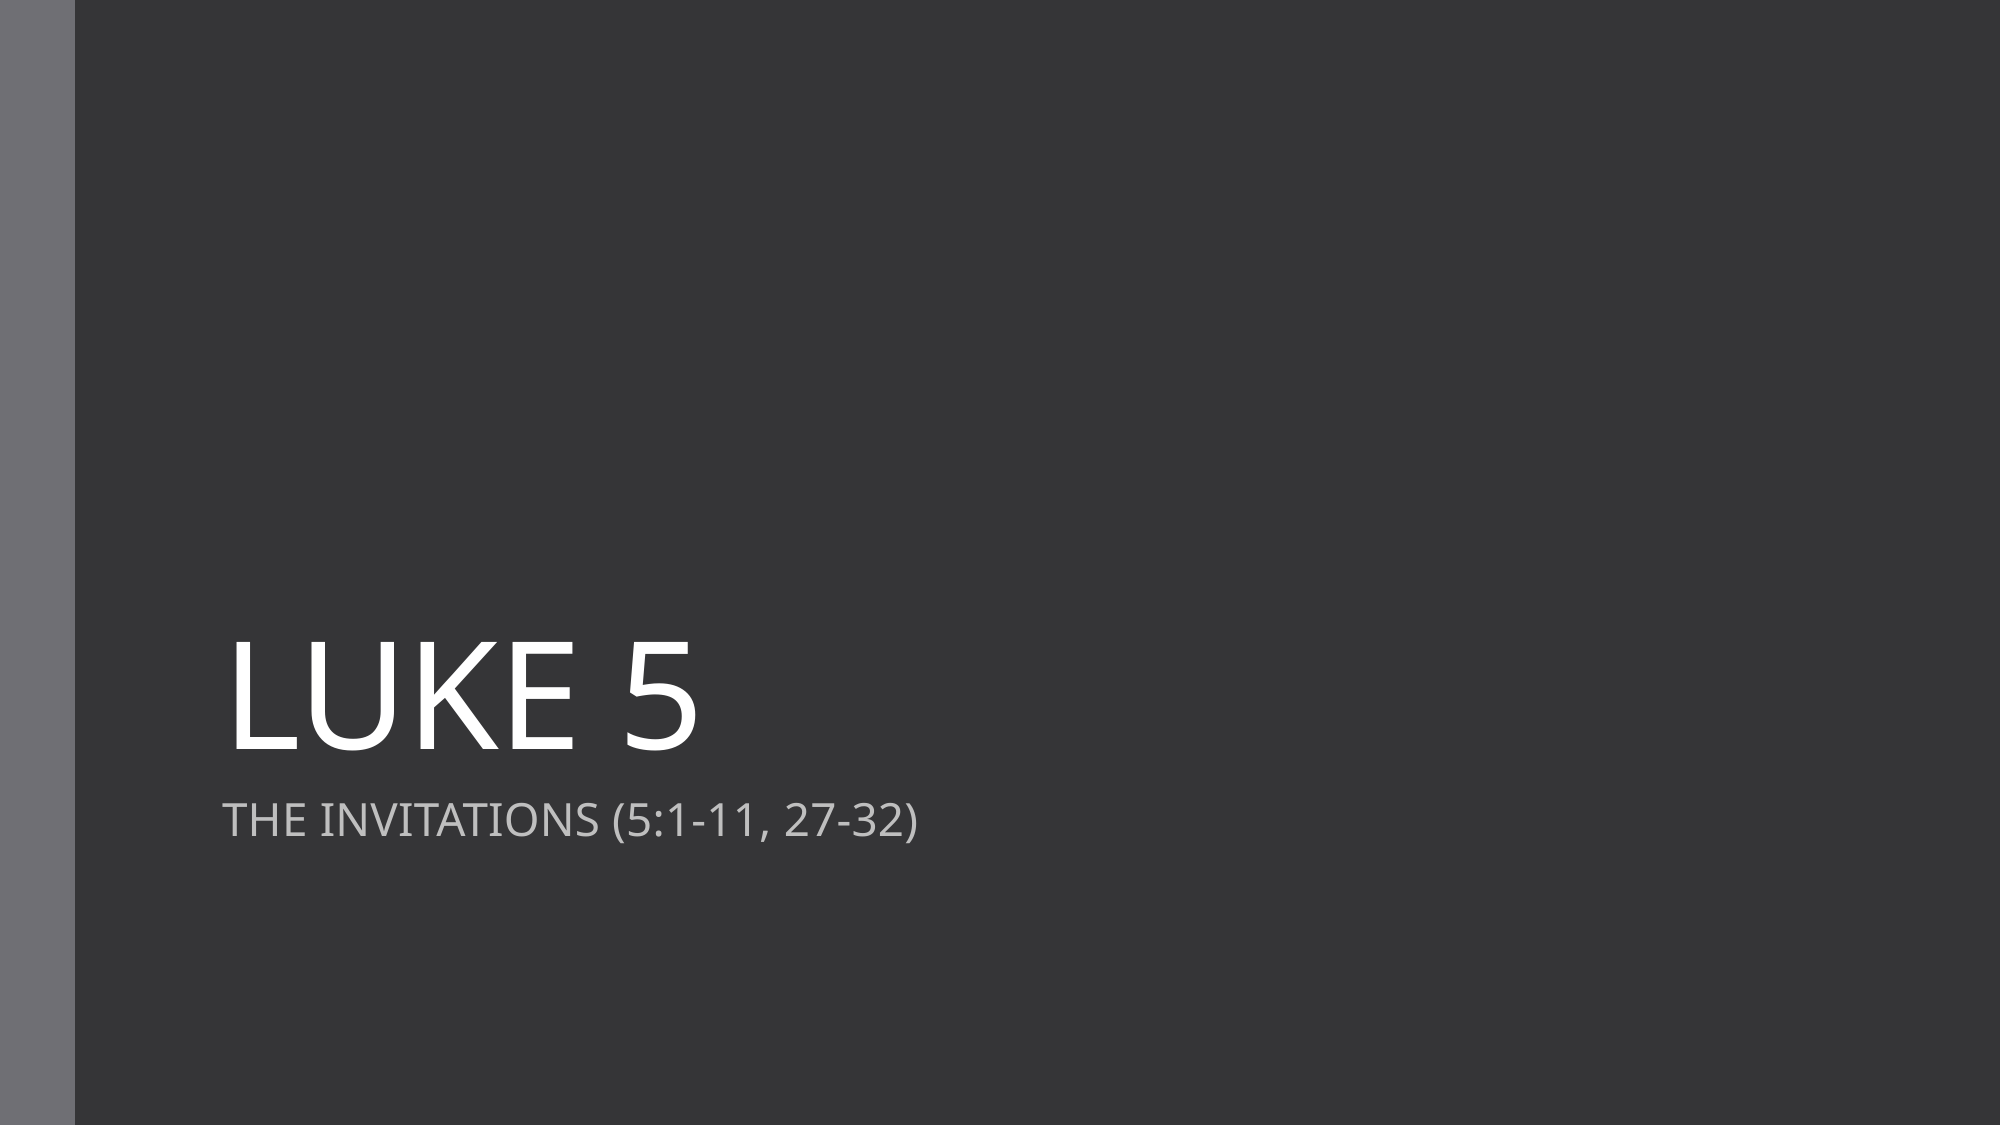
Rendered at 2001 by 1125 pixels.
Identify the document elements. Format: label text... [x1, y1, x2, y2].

subtitle THE INVITATIONS (5:1-11, 27-32) [206, 787, 1752, 1066]
title LUKE 5 [206, 124, 1752, 787]
